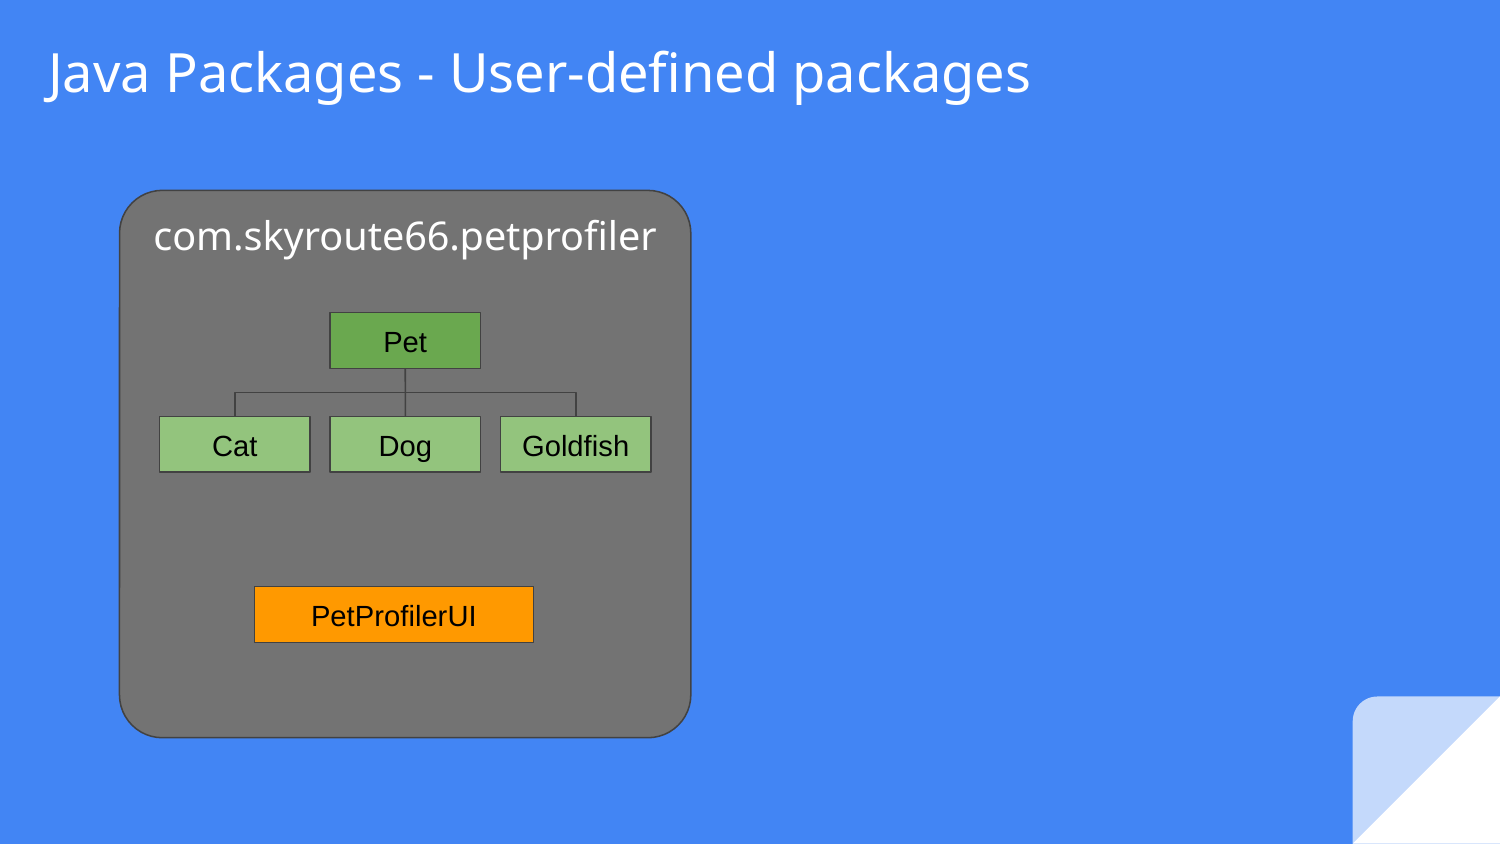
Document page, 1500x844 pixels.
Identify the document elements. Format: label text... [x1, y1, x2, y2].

text_box Cat [159, 416, 310, 473]
text_box [119, 208, 691, 738]
text_box [136, 190, 674, 199]
text_box Dog [330, 416, 481, 473]
text_box Pet [330, 312, 481, 369]
title Java Packages - User-defined packages [33, 36, 1452, 119]
text_box com.skyroute66.petprofiler [127, 199, 683, 270]
text_box PetProfilerUI [254, 586, 534, 643]
text_box Goldfish [500, 416, 651, 473]
